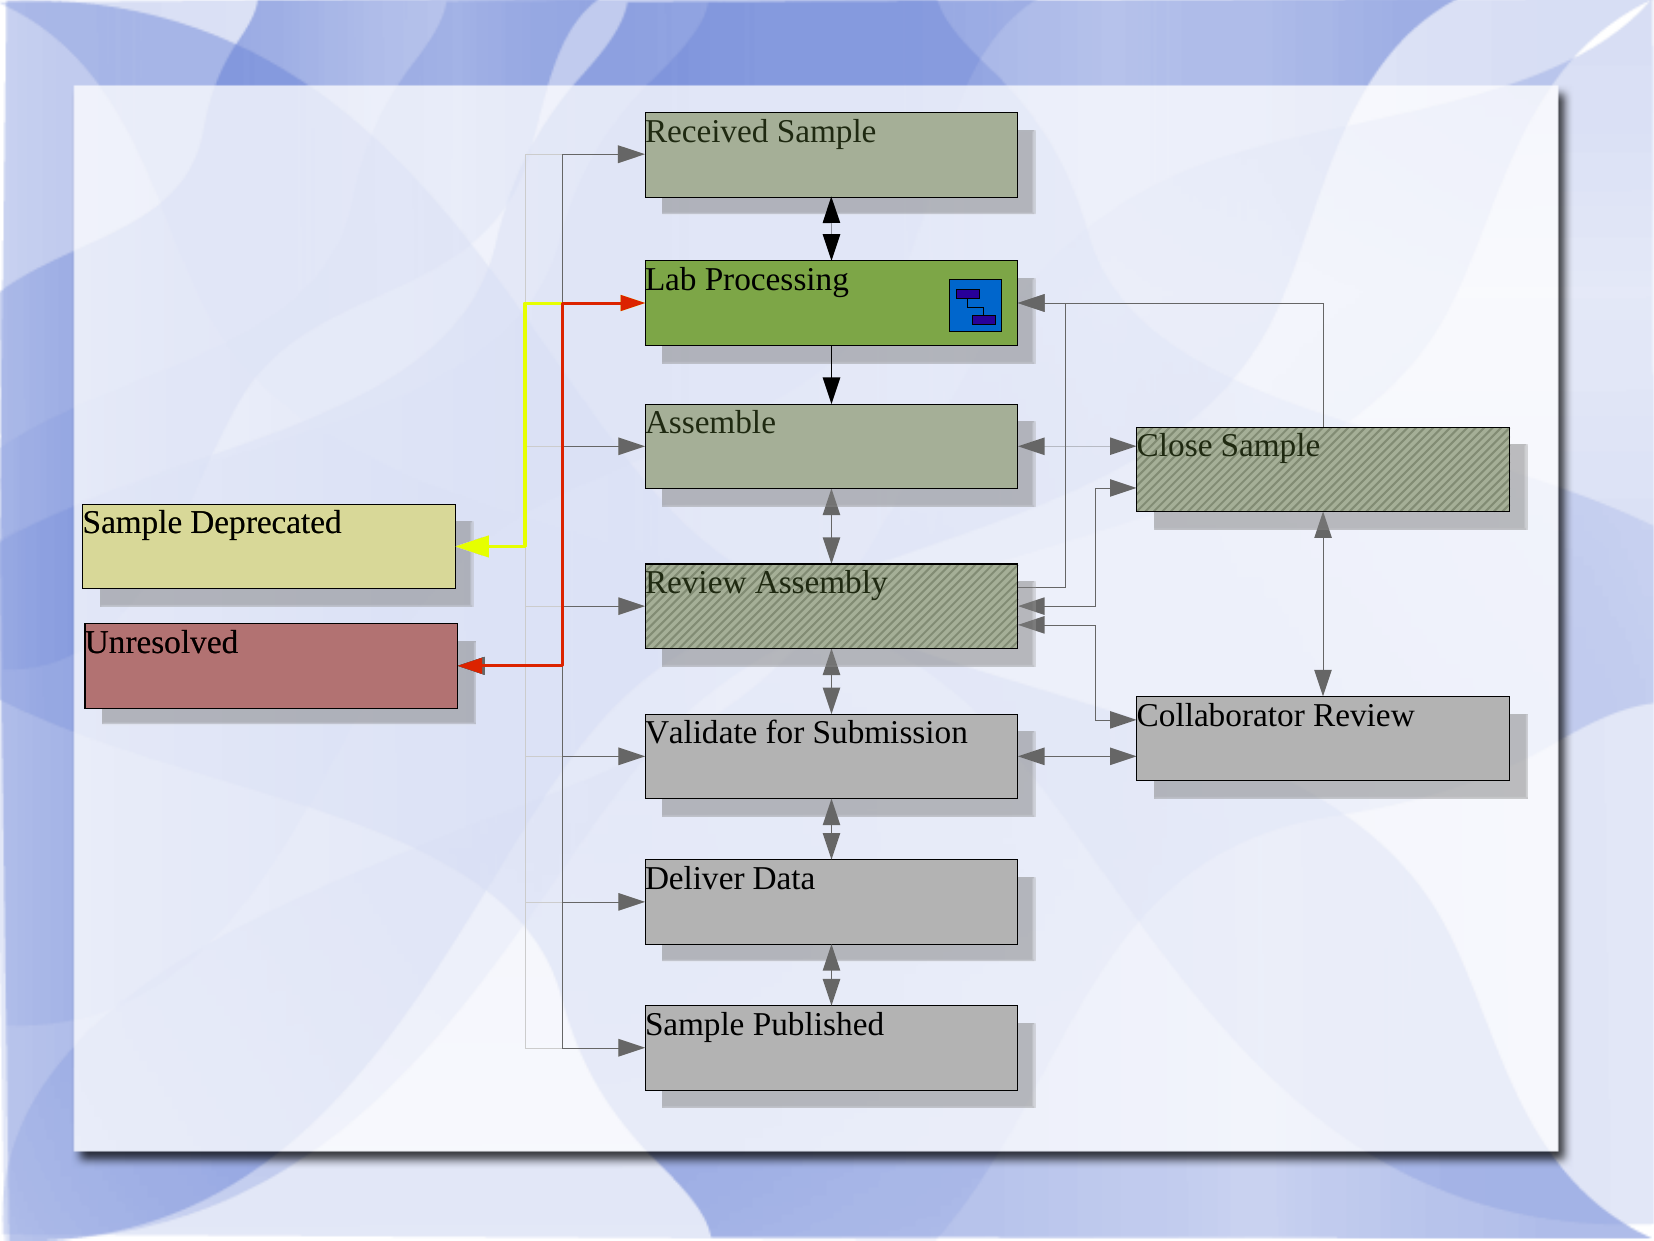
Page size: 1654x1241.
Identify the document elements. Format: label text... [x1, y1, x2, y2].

text_box Collaborator Review [1136, 696, 1510, 781]
text_box [645, 563, 1018, 649]
text_box [949, 279, 1002, 332]
text_box Sample Published [645, 1005, 1018, 1091]
text_box [645, 112, 1018, 198]
text_box Deliver Data [645, 859, 1018, 945]
text_box Validate for Submission [645, 714, 1018, 799]
title [552, 302, 560, 663]
text_box [645, 404, 1018, 489]
text_box [1136, 427, 1510, 512]
text_box Unresolved [85, 623, 458, 709]
text_box Lab Processing [645, 260, 1018, 346]
picture [0, 0, 1654, 1241]
text_box Sample Deprecated [82, 504, 456, 589]
